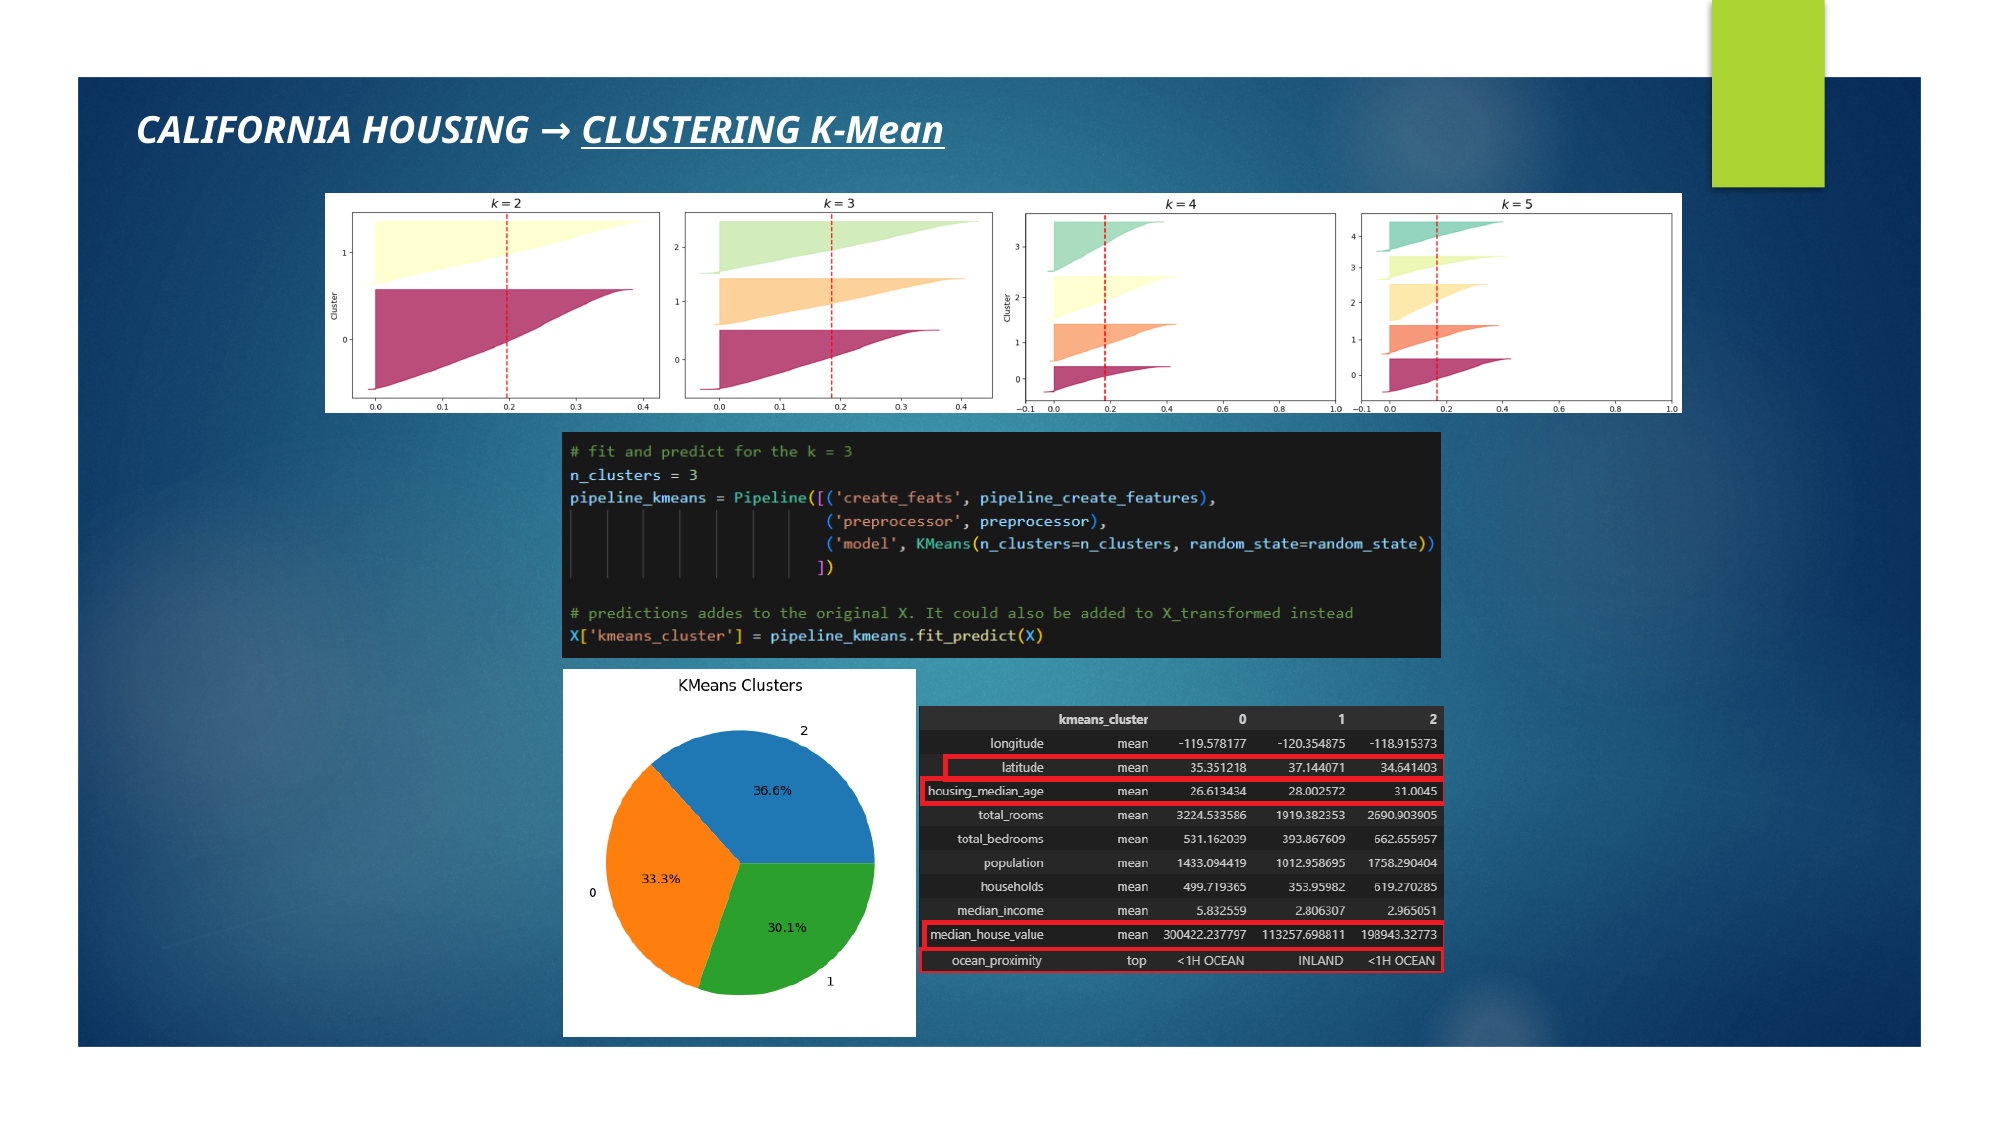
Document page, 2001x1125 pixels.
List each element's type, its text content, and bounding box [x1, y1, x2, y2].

picture [79, 78, 1920, 1046]
text_box CALIFORNIA HOUSING → CLUSTERING K-Mean [121, 98, 1088, 159]
